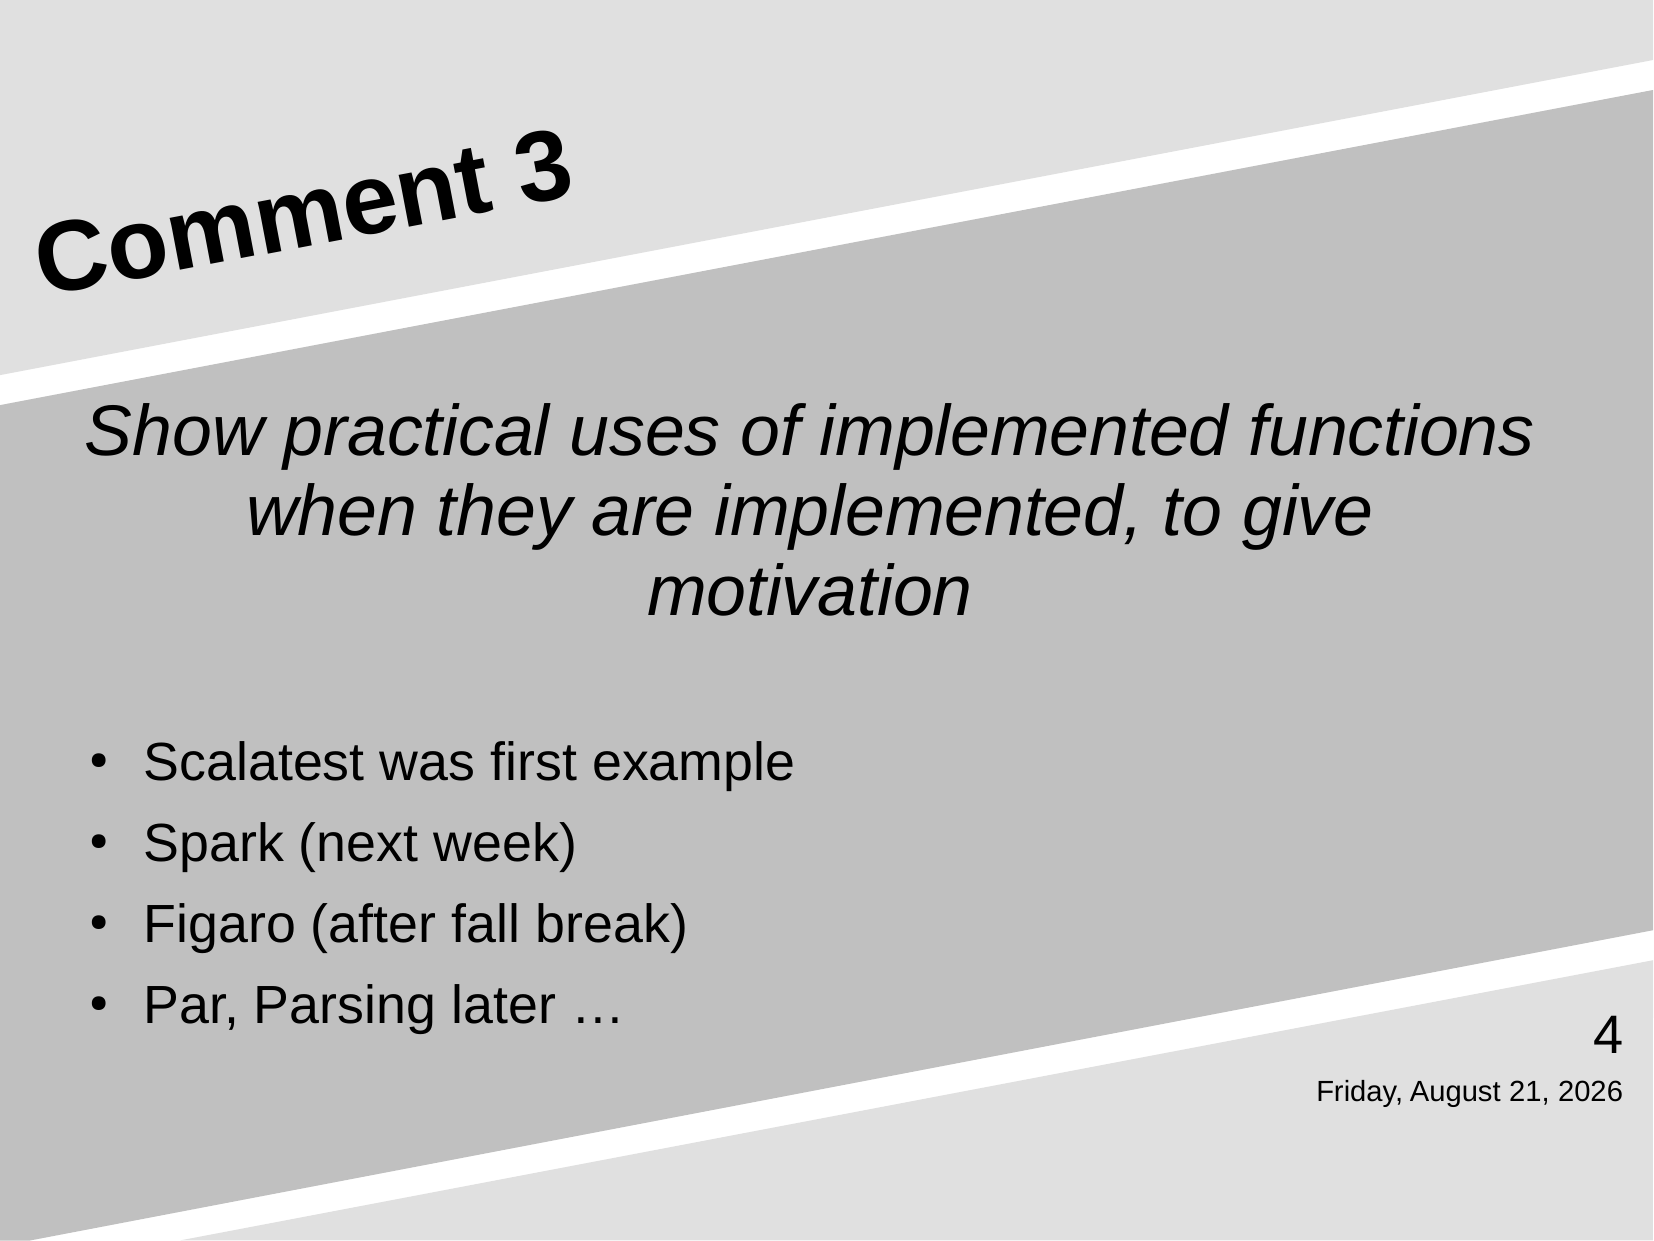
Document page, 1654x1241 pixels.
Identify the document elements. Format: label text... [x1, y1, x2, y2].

title Comment 3 [17, 0, 1518, 365]
list Show practical uses of implemented functions when they are implemented, to give motivation Scalatest was first example Spark (next week) Figaro (after fall break) Par, Parsing later … [82, 390, 1538, 1036]
